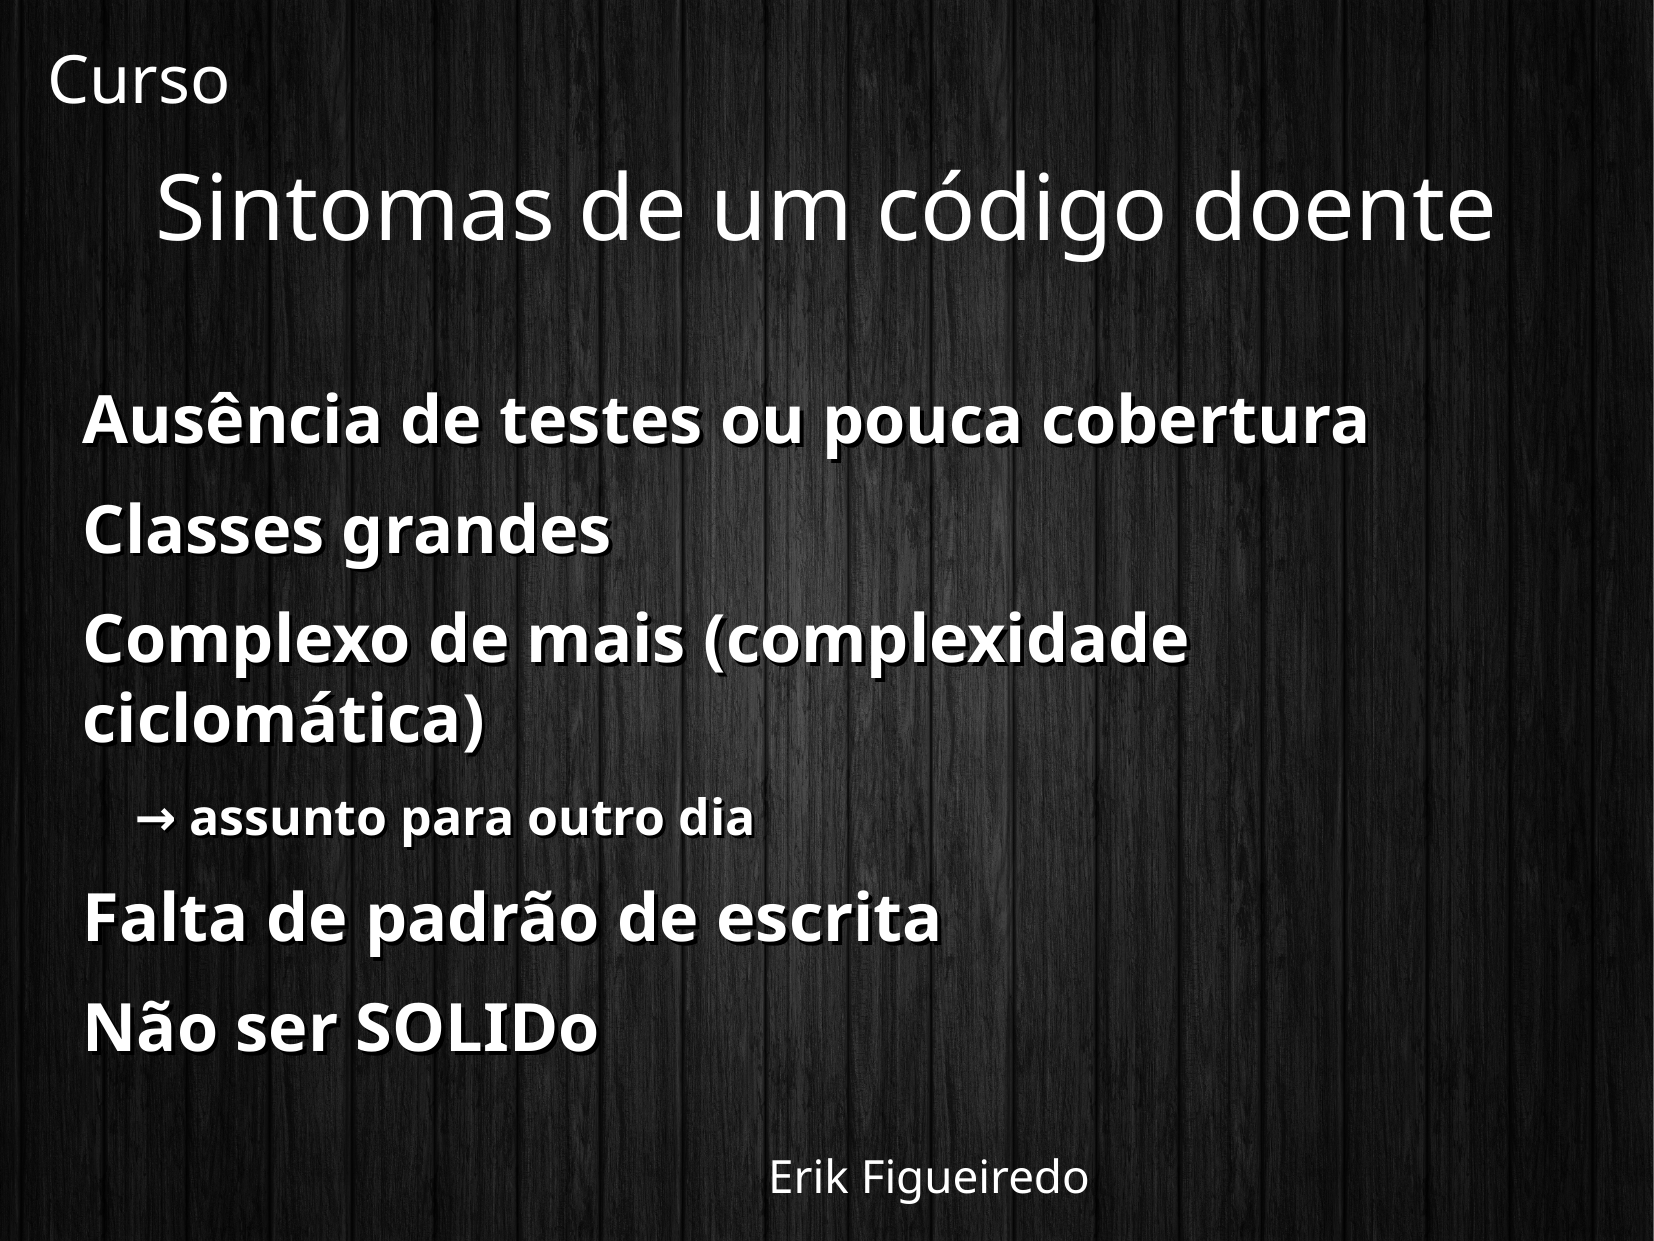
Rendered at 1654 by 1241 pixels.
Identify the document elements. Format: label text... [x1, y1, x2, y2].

text_box Erik Figueiredo [768, 1147, 1595, 1203]
title Sintomas de um código doente [82, 129, 1571, 278]
list Ausência de testes ou pouca cobertura Classes grandes Complexo de mais (complexidade ciclomática) → assunto para outro dia Falta de padrão de escrita Não ser SOLIDo [82, 311, 1571, 1131]
text_box Curso [47, 35, 1087, 119]
